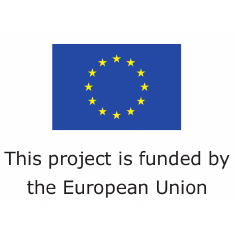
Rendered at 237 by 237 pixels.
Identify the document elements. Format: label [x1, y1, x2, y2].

picture [0, 30, 236, 205]
